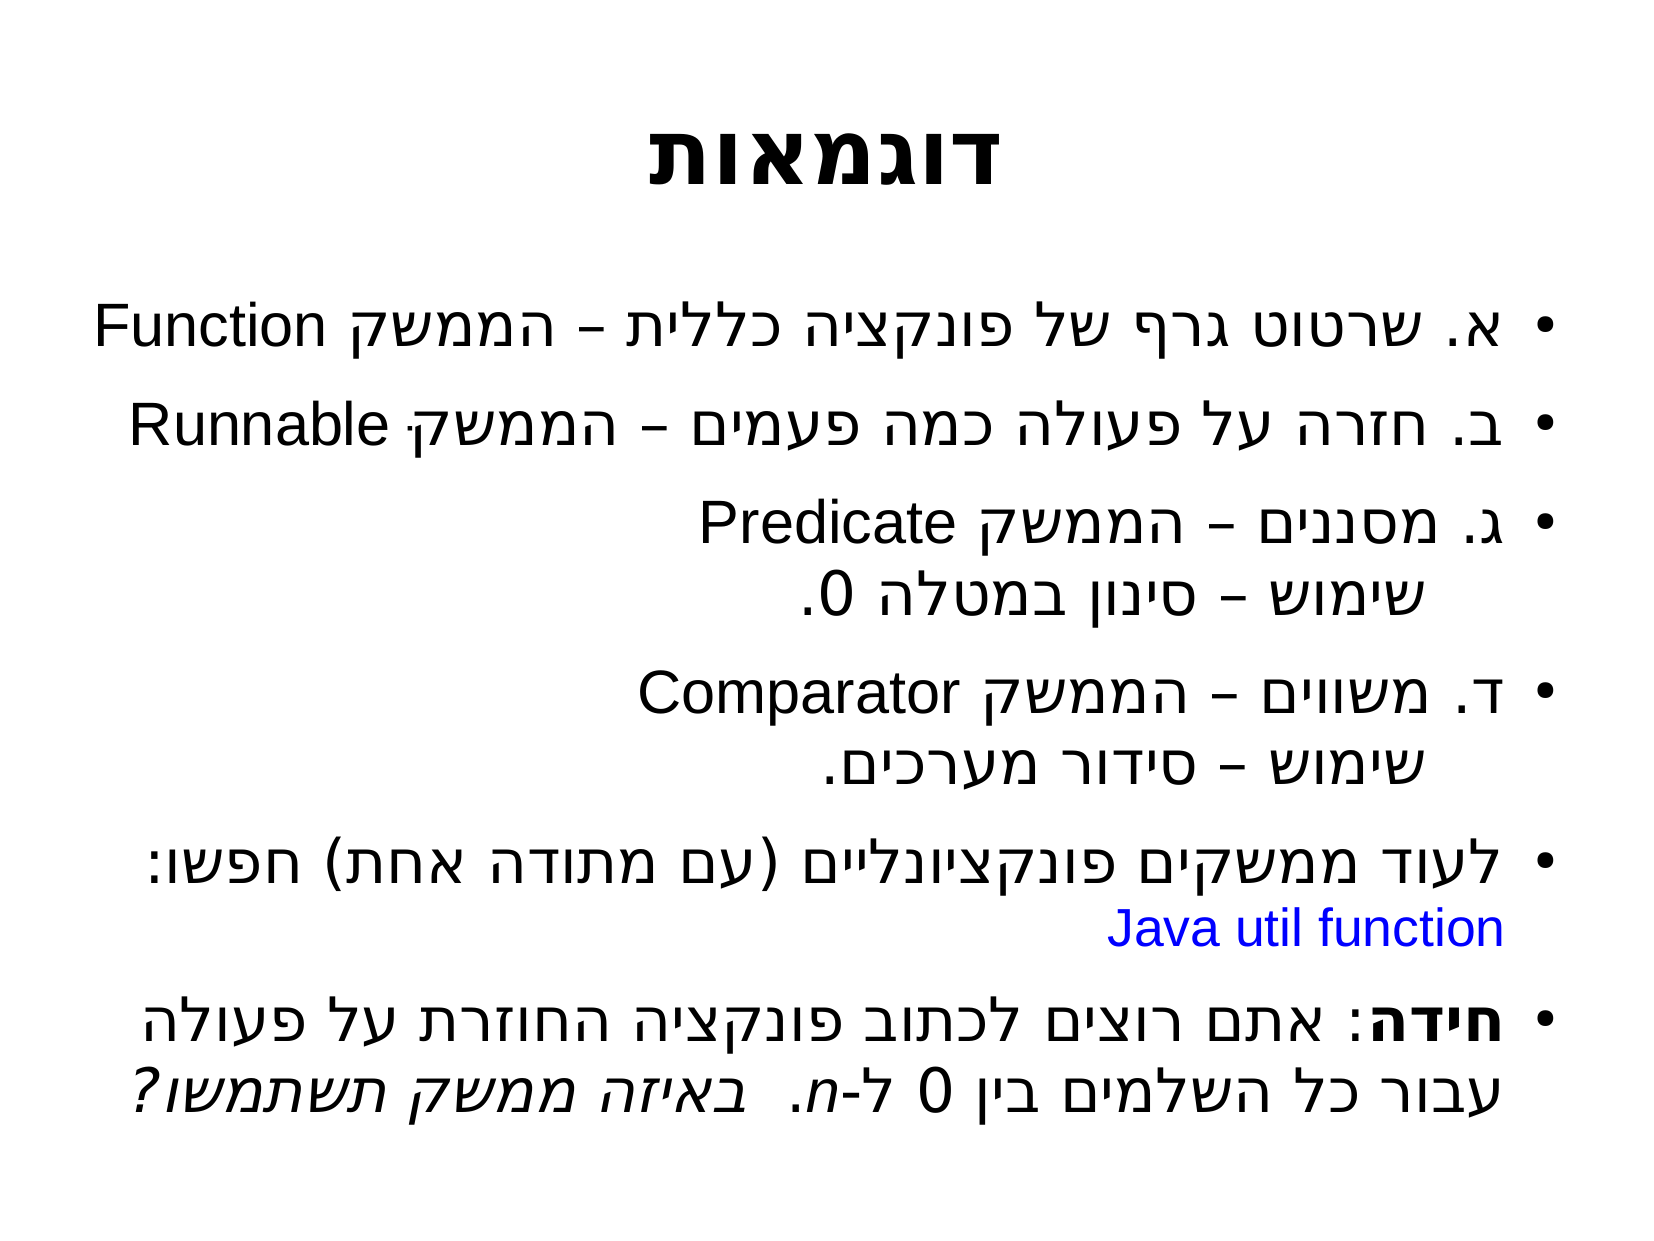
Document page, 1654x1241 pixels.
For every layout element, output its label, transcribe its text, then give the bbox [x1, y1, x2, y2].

text_box [315, 608, 852, 916]
title דוגמאות [82, 49, 1571, 257]
list א. שרטוט גרף של פונקציה כללית – הממשק Function ב. חזרה על פעולה כמה פעמים – הממשק ּRunnable ג. מסננים – הממשק Predicate שימוש – סינון במטלה 0. ד. משווים – הממשק Comparator שימוש – סידור מערכים. לעוד ממשקים פונקציונליים (עם מתודה אחת) חפשו: Java util function חידה: אתם רוצים לכתוב פונקציה החוזרת על פעולה עבור כל השלמים בין 0 ל-n. באיזה ממשק תשתמשו? [82, 290, 1571, 1186]
